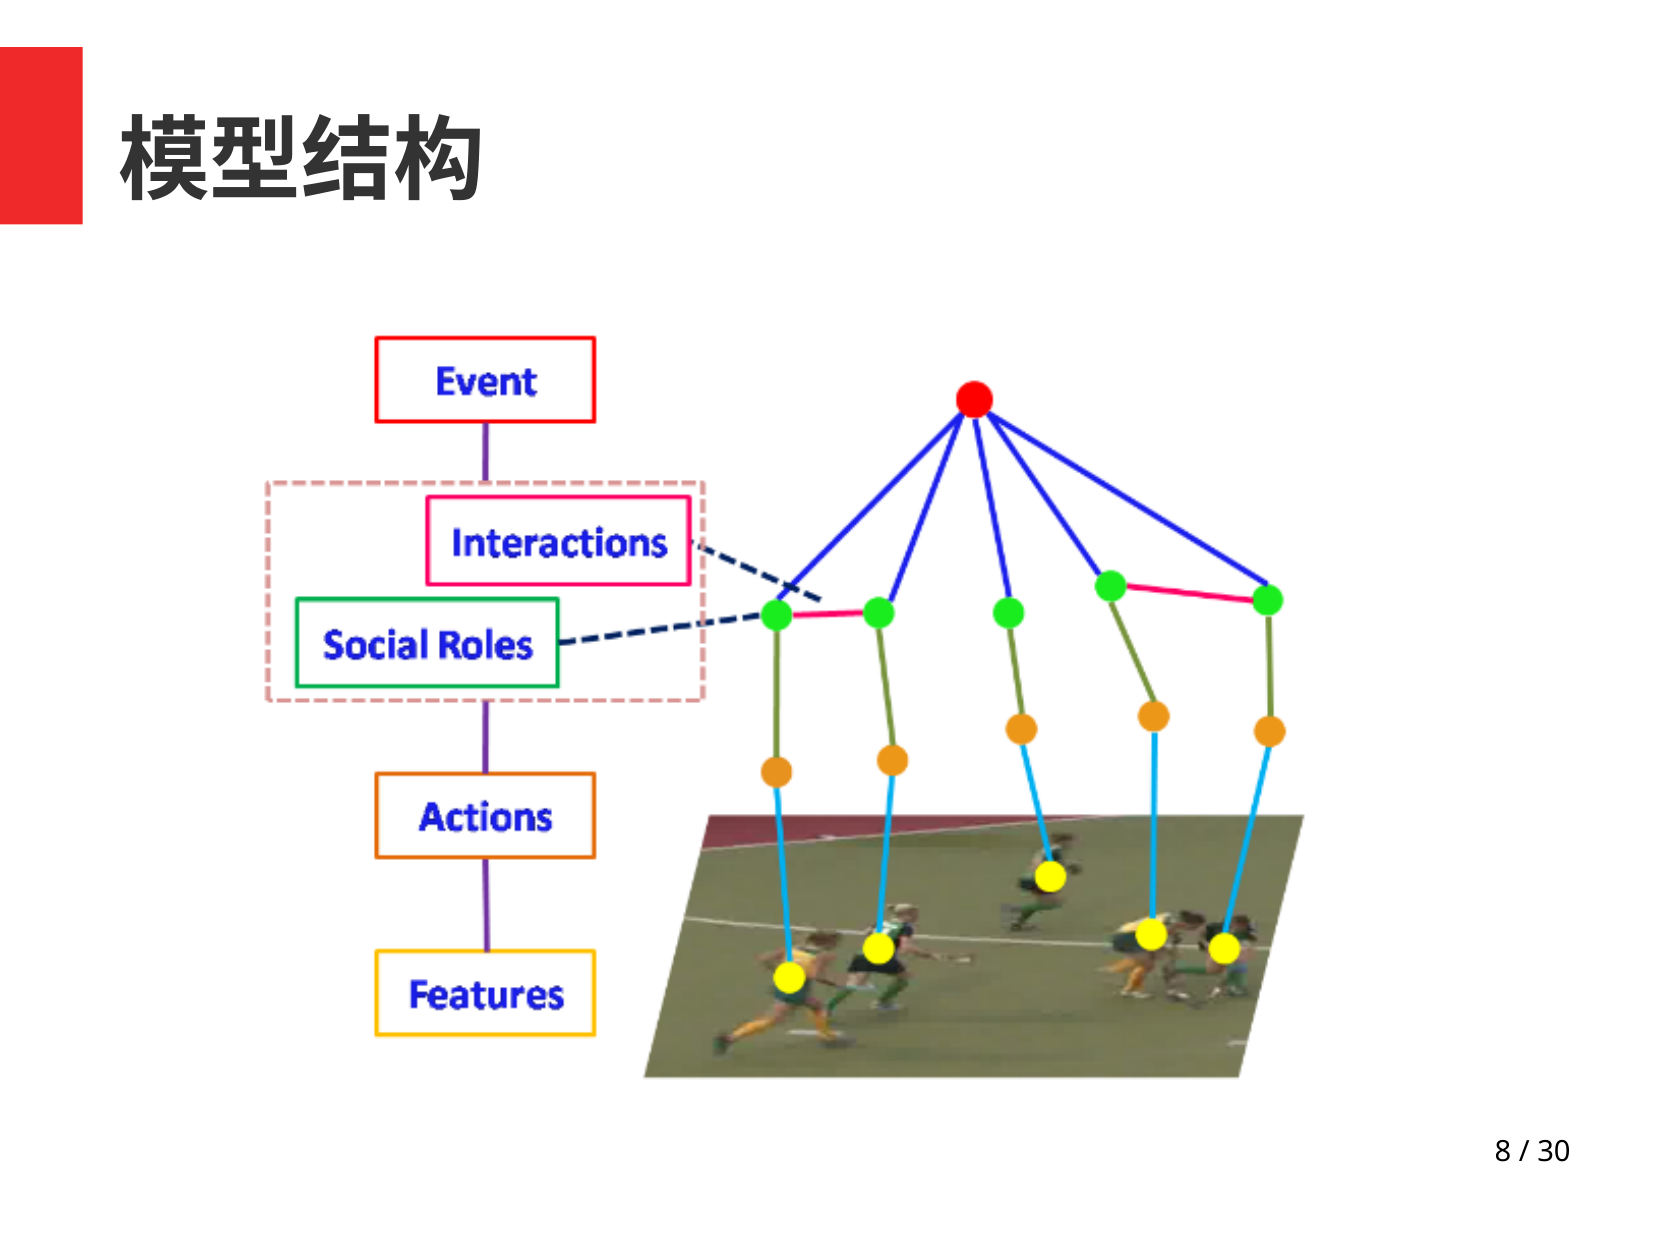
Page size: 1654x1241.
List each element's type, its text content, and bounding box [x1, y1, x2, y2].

title 模型结构 [118, 49, 1571, 257]
picture [259, 312, 1323, 1092]
